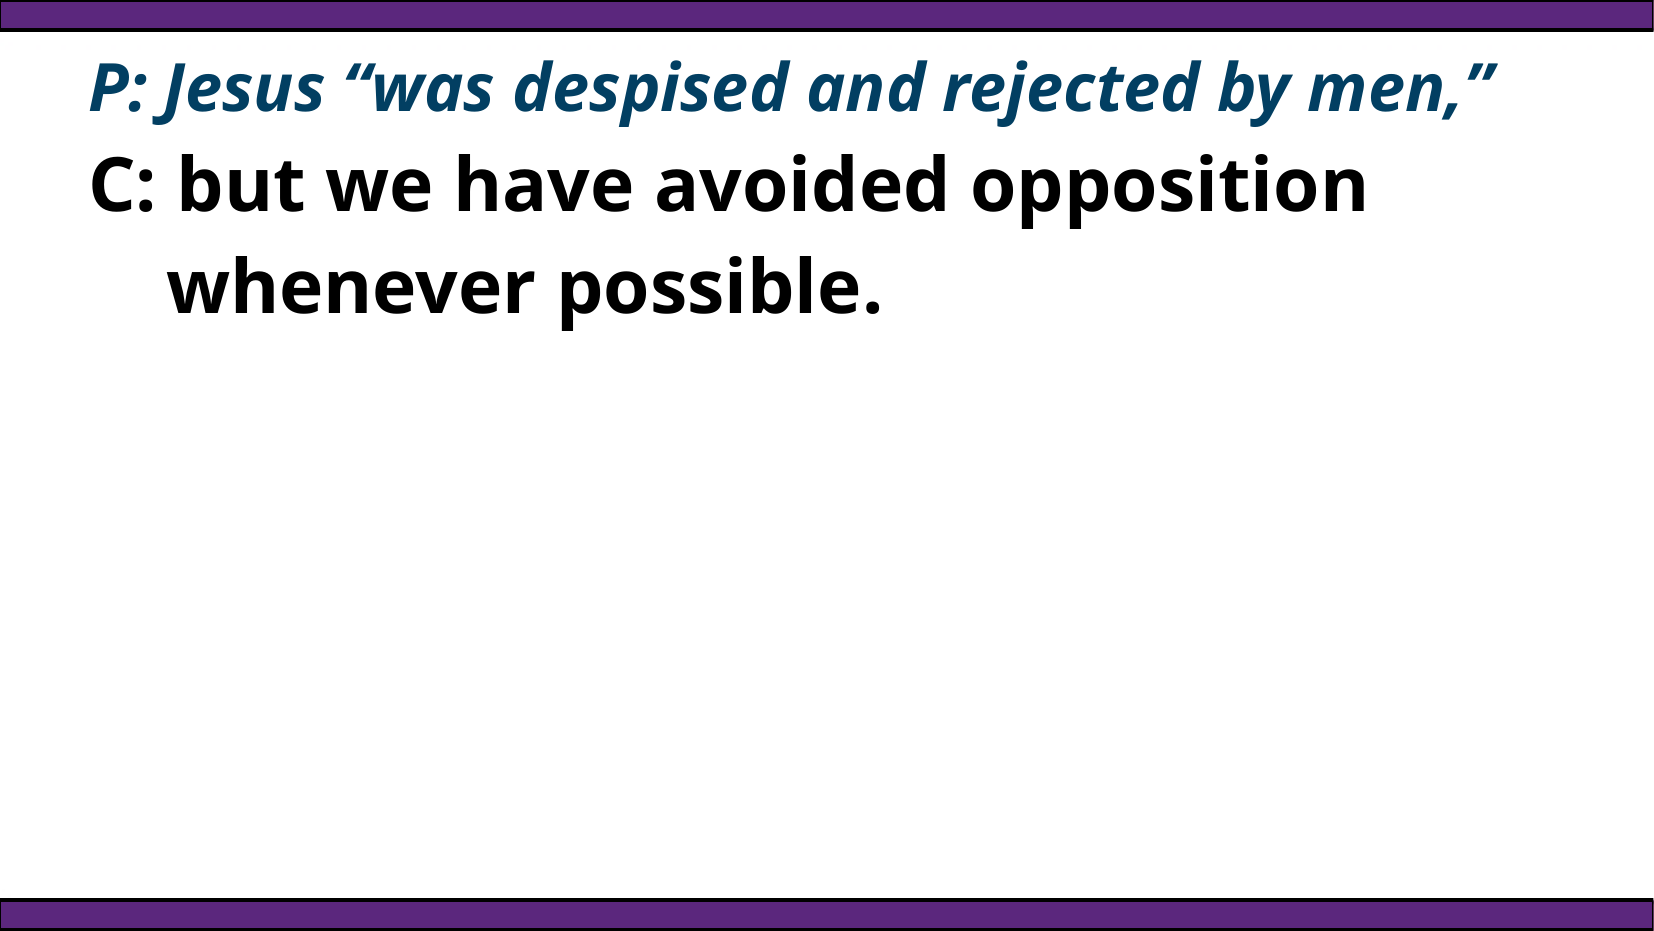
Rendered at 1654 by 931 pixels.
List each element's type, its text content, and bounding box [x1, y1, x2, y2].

picture [0, 31, 1654, 900]
text_box P: Jesus “was despised and rejected by men,” C: but we have avoided opposition whenever possible. [73, 33, 1589, 348]
text_box [0, 0, 1654, 31]
text_box [0, 900, 1654, 931]
